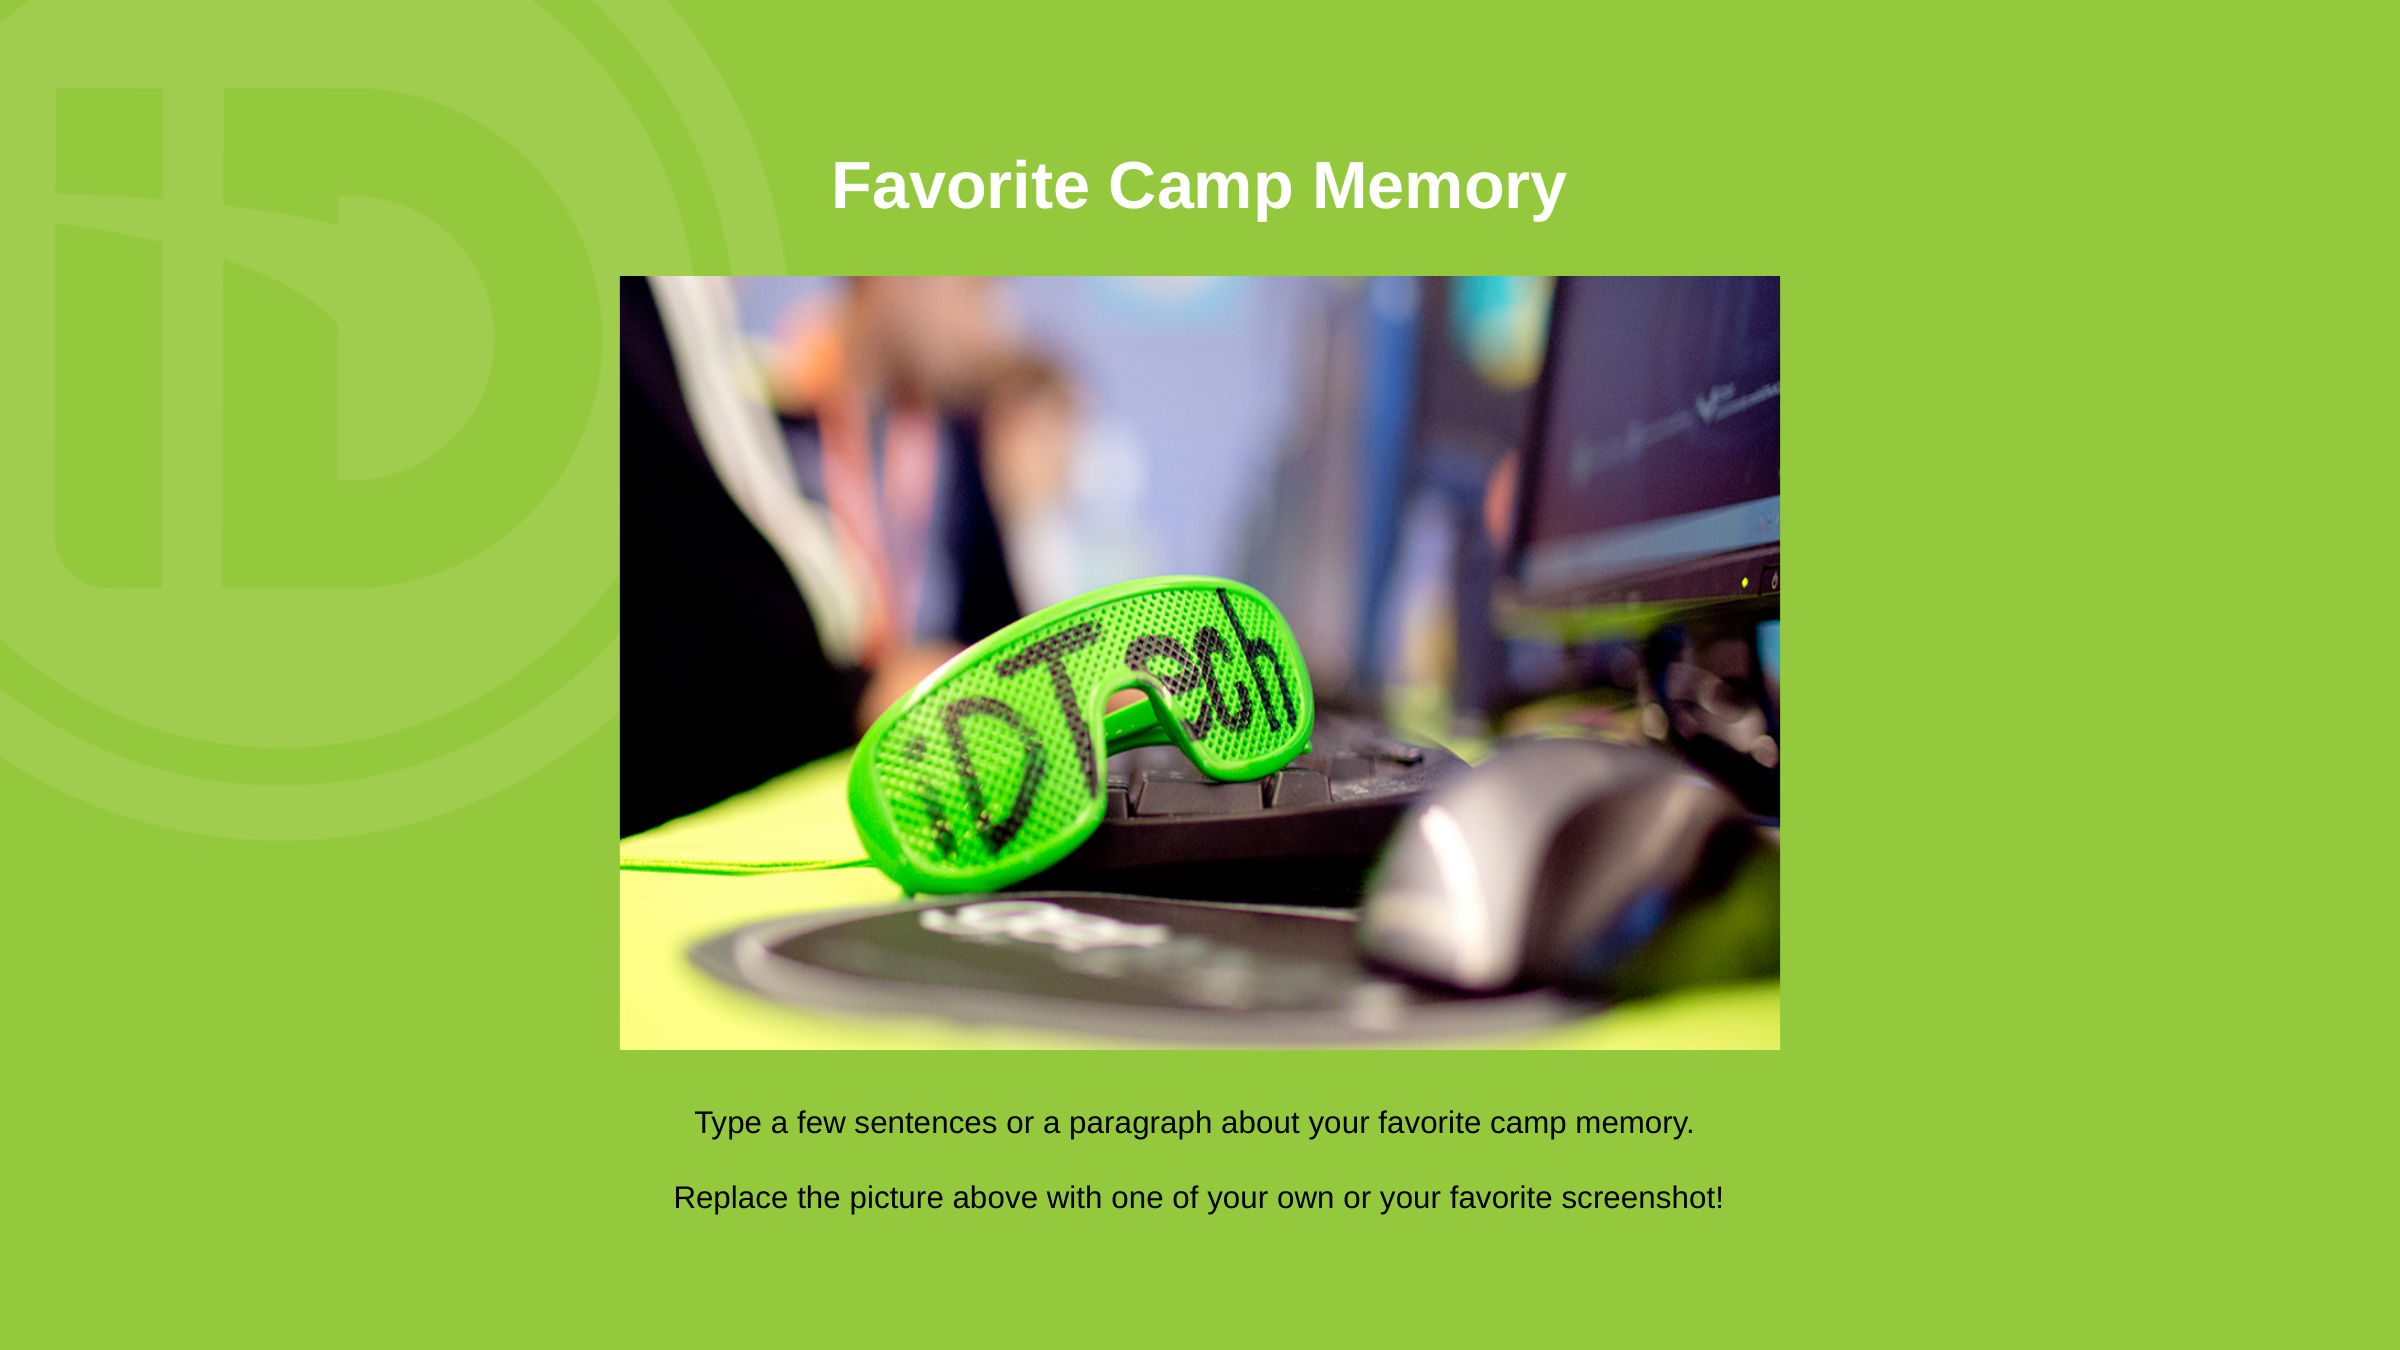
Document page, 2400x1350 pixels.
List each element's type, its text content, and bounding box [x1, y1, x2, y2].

picture [0, 0, 2400, 1350]
title Favorite Camp Memory [170, 134, 2230, 247]
list Type a few sentences or a paragraph about your favorite camp memory. Replace the picture above with one of your own or your favorite screenshot! [250, 1095, 2150, 1305]
